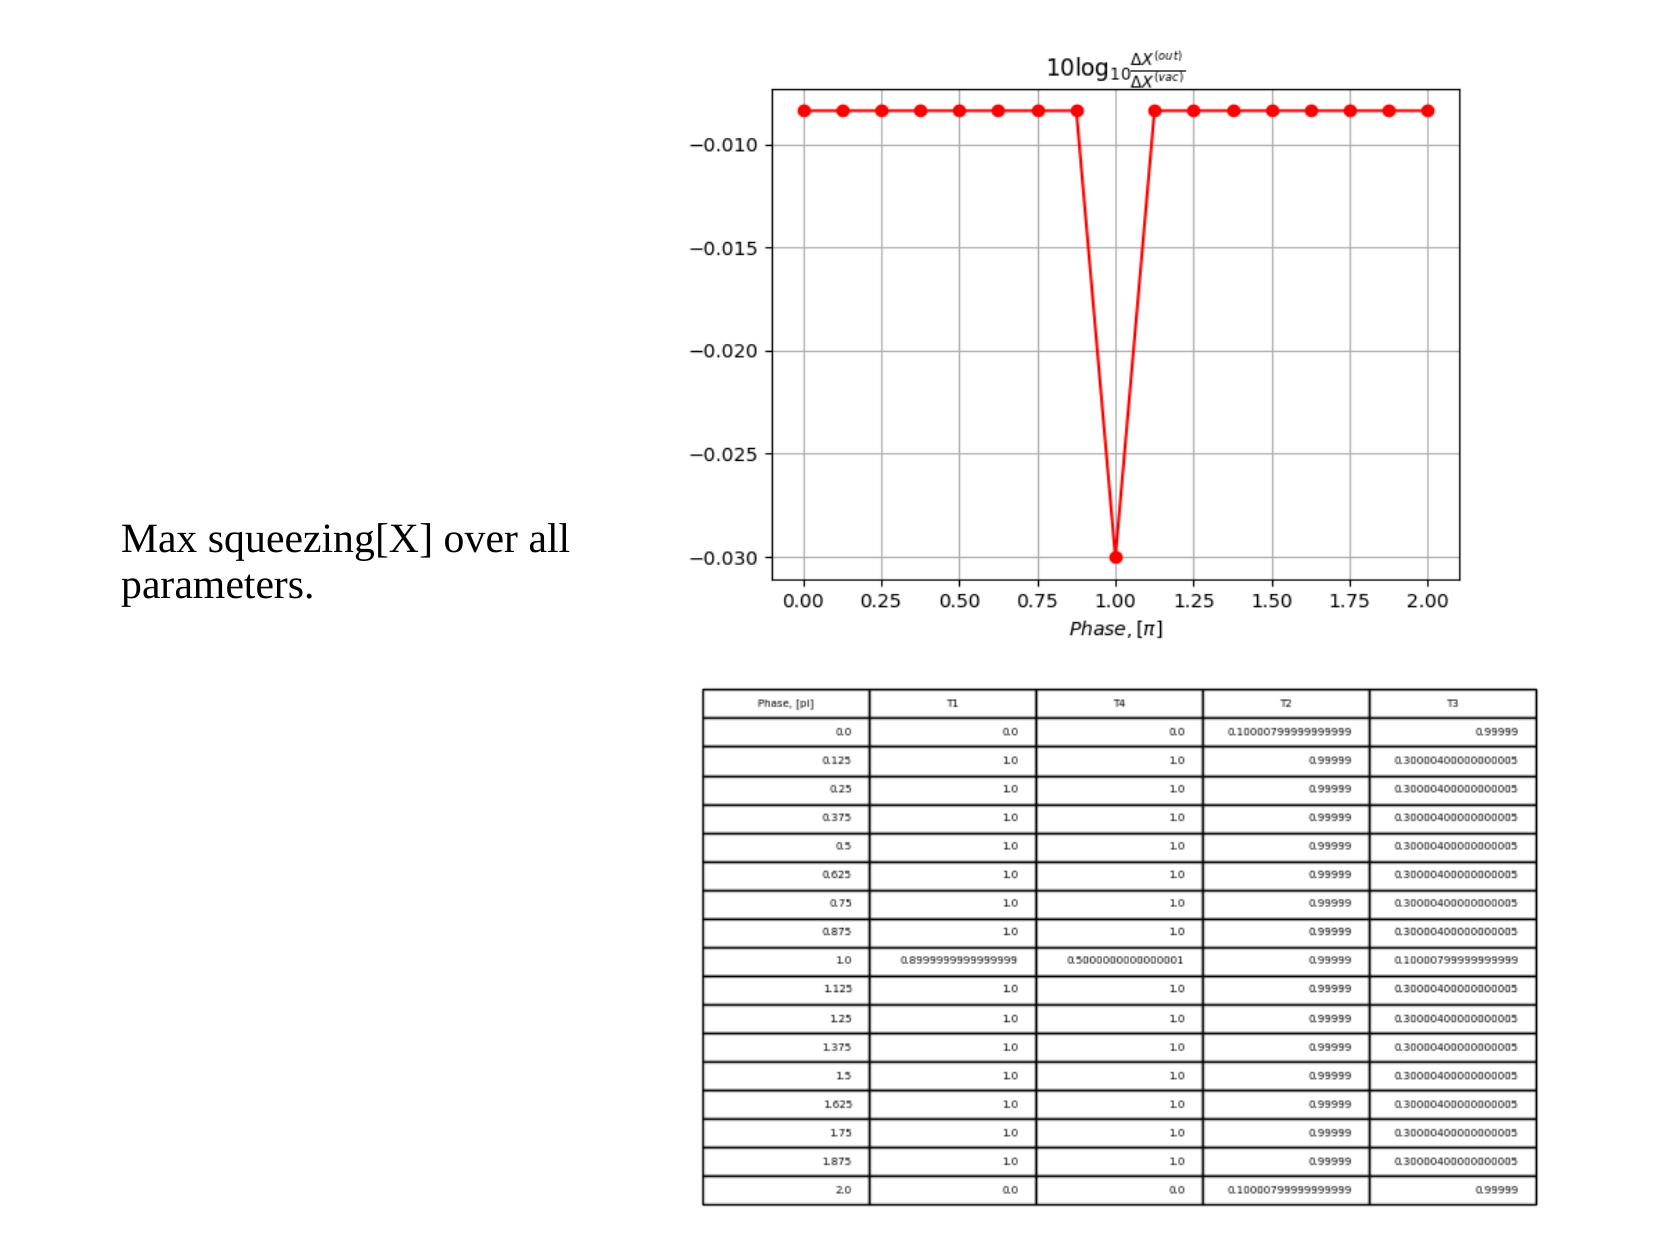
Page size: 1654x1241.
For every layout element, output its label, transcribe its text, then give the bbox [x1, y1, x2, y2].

text_box Max squeezing[X] over all parameters. [106, 507, 591, 626]
picture [602, 12, 1563, 1241]
